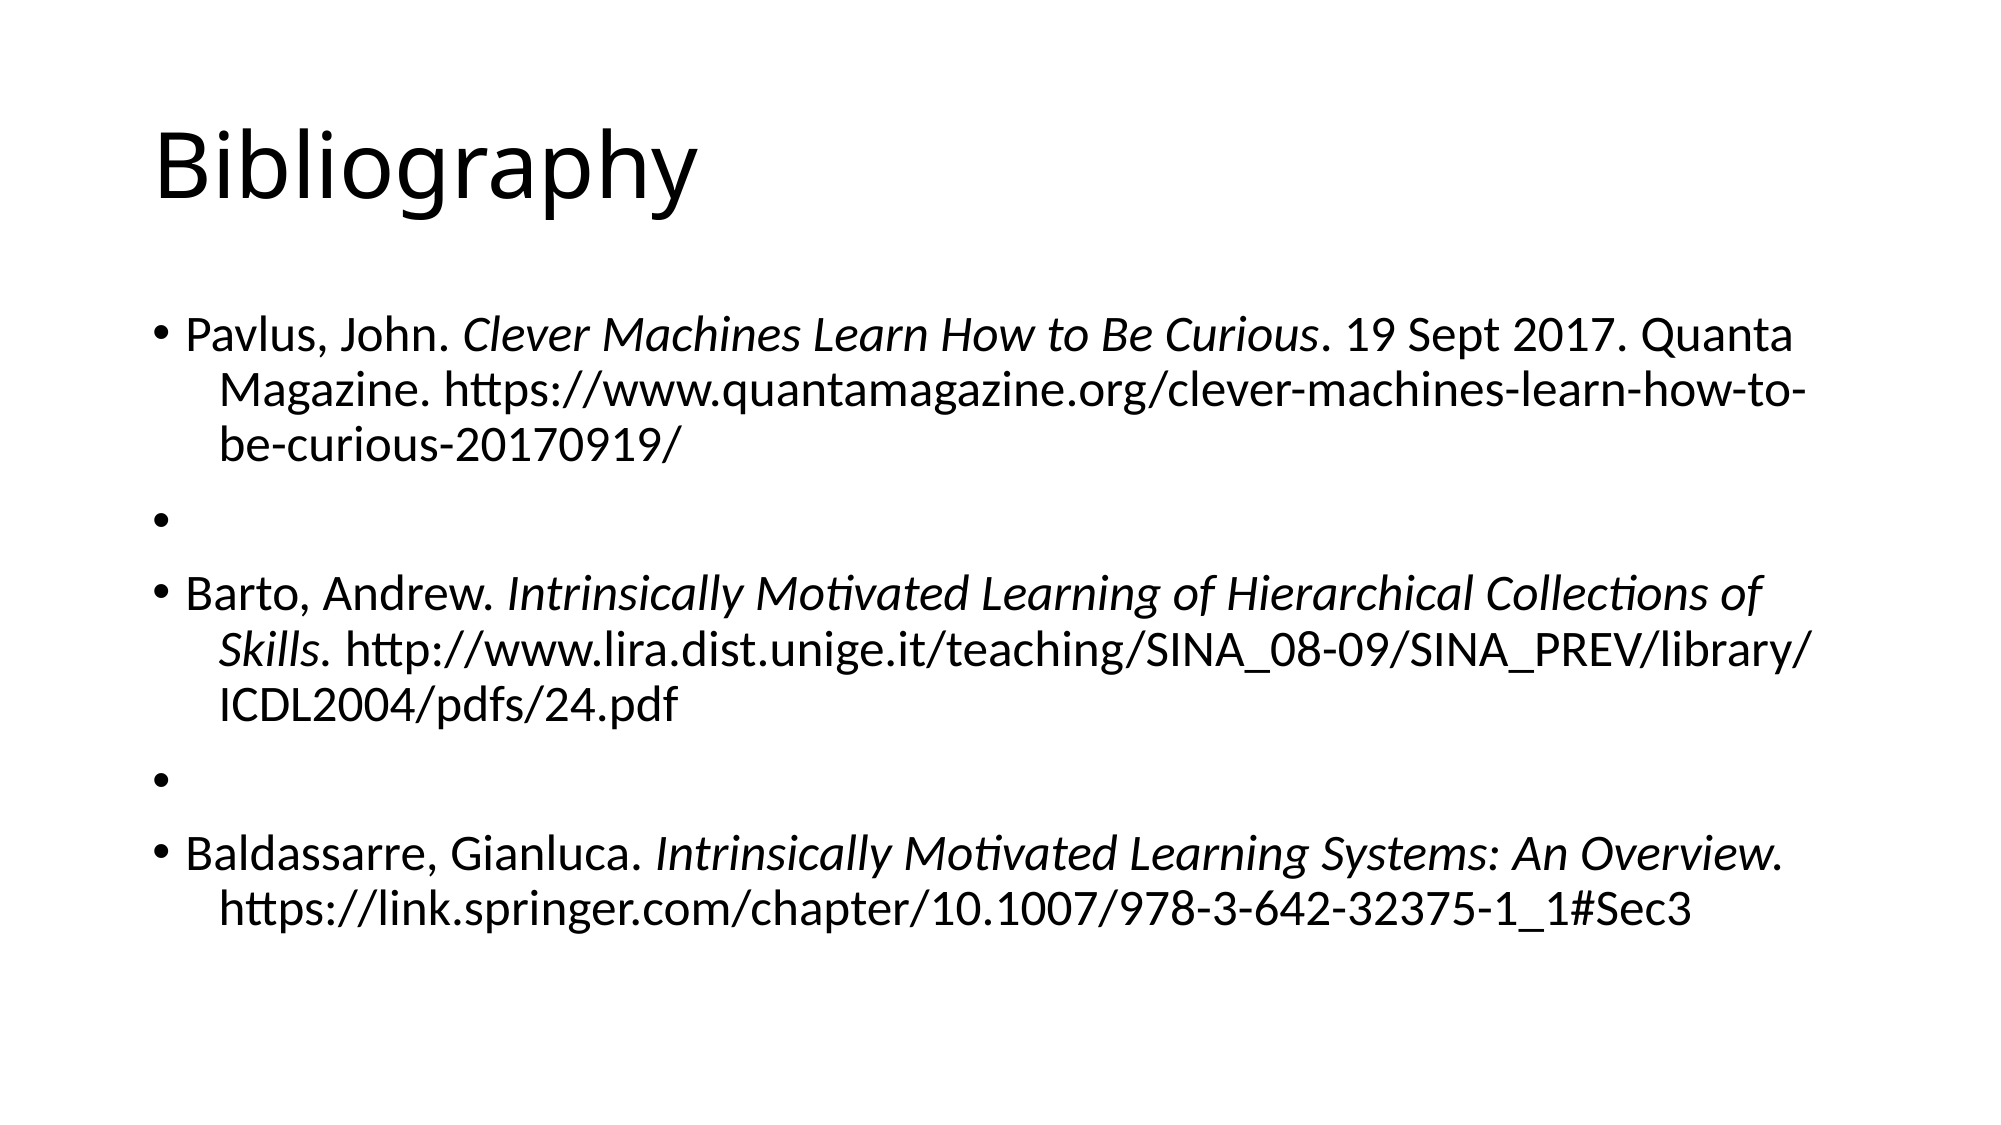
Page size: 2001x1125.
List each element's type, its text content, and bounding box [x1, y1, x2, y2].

list Pavlus, John. Clever Machines Learn How to Be Curious. 19 Sept 2017. Quanta Magazine. https://www.quantamagazine.org/clever-machines-learn-how-to-be-curious-20170919/ Barto, Andrew. Intrinsically Motivated Learning of Hierarchical Collections of Skills. http://www.lira.dist.unige.it/teaching/SINA_08-09/SINA_PREV/library/ICDL2004/pdfs/24.pdf Baldassarre, Gianluca. Intrinsically Motivated Learning Systems: An Overview. https://link.springer.com/chapter/10.1007/978-3-642-32375-1_1#Sec3 [137, 299, 1863, 1014]
title Bibliography [137, 59, 1863, 278]
